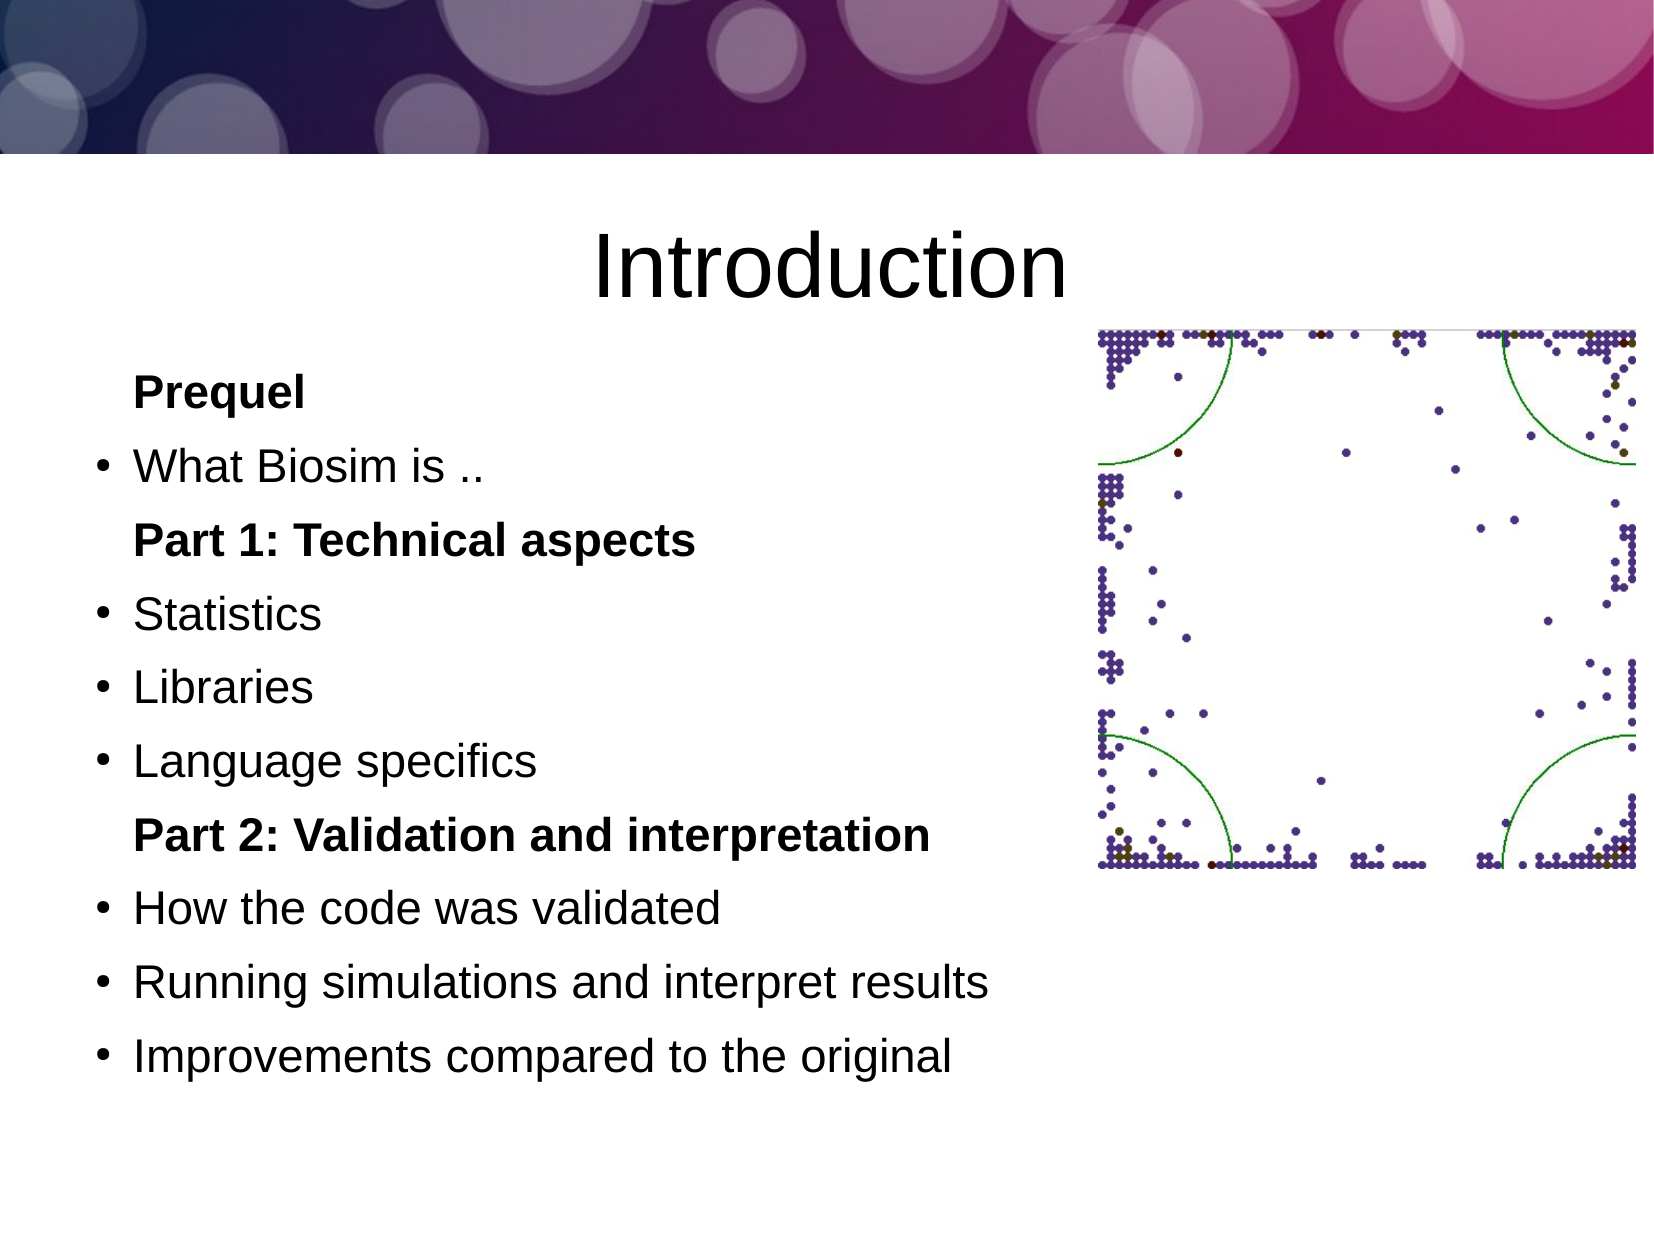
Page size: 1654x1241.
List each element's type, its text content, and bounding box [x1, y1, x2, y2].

title Introduction [86, 180, 1576, 352]
picture [0, 0, 1654, 154]
picture [1098, 329, 1636, 869]
list Prequel What Biosim is .. Part 1: Technical aspects Statistics Libraries Language specifics Part 2: Validation and interpretation How the code was validated Running simulations and interpret results Improvements compared to the original [82, 366, 1571, 1087]
